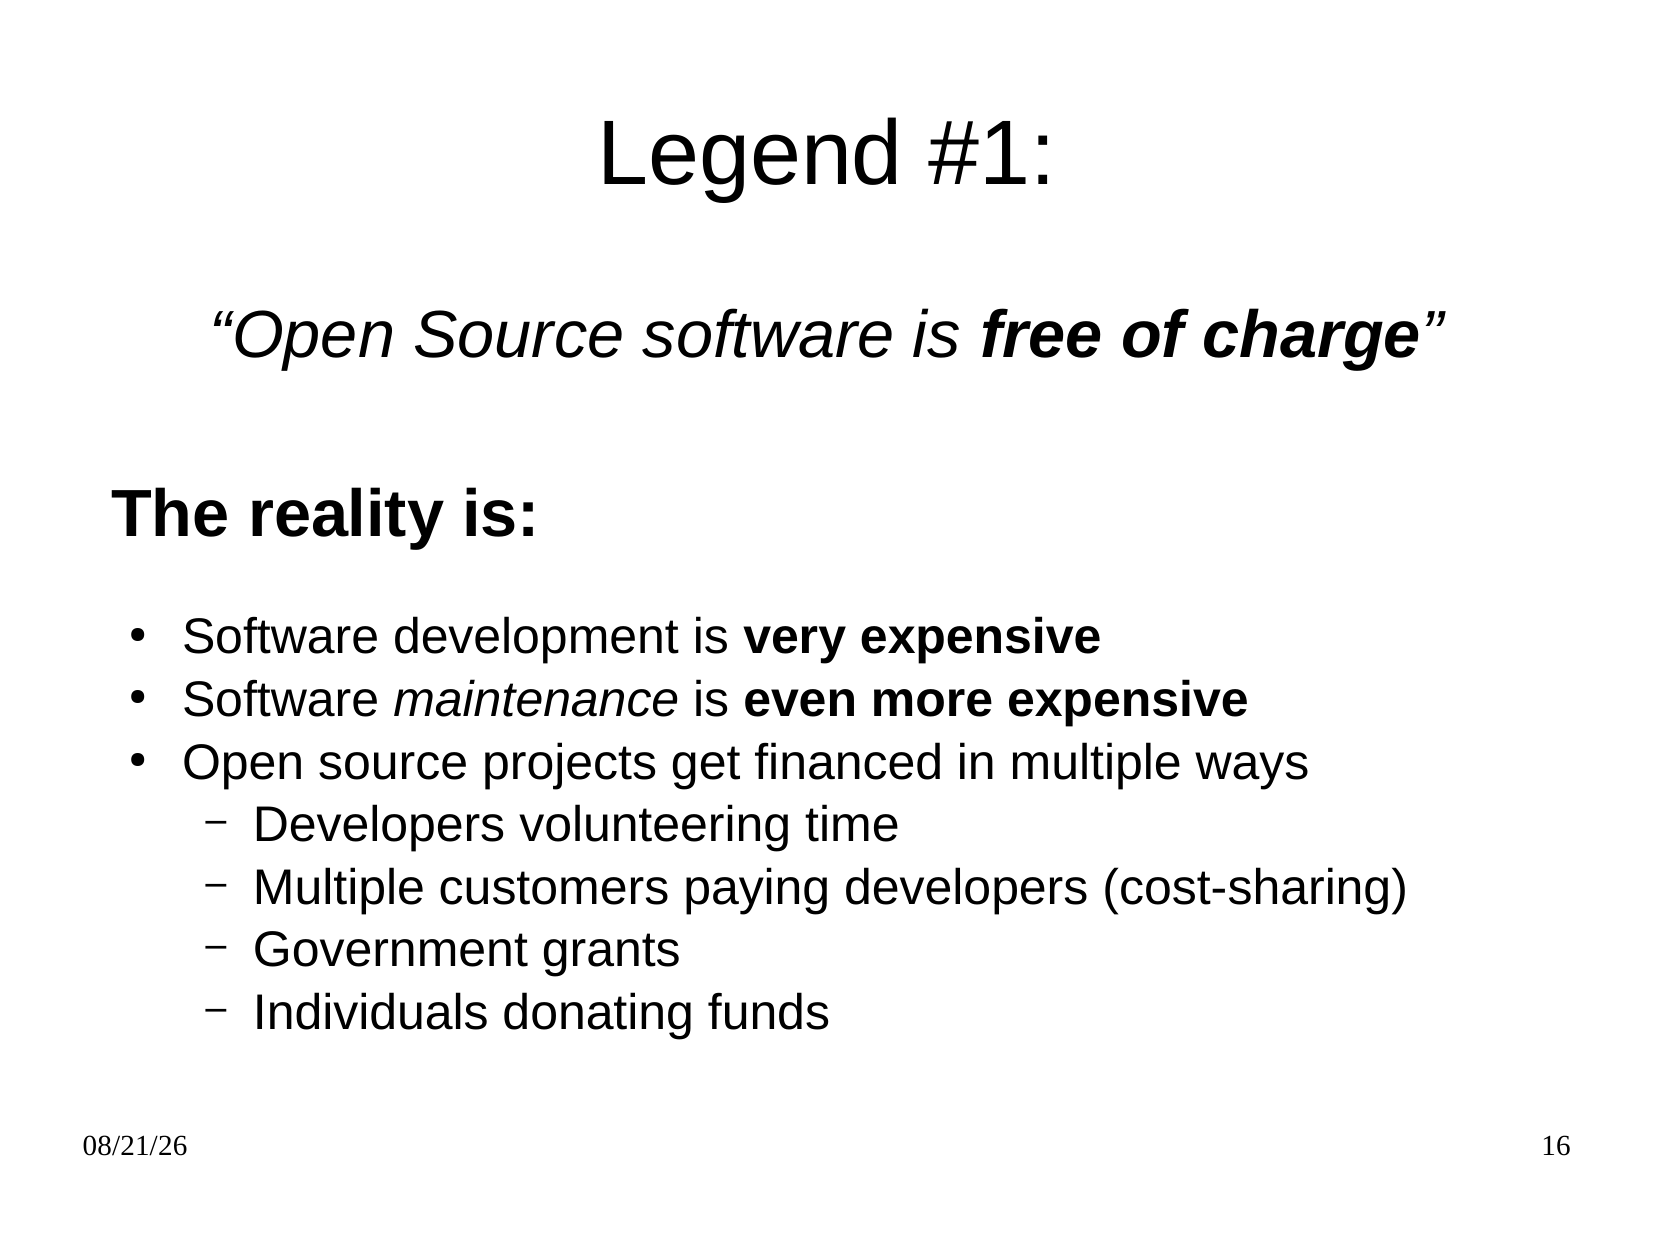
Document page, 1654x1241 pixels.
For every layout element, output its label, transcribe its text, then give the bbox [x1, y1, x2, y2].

list Software development is very expensive Software maintenance is even more expensive Open source projects get financed in multiple ways Developers volunteering time Multiple customers paying developers (cost-sharing) Government grants Individuals donating funds [96, 606, 1626, 1144]
text_box The reality is: [96, 468, 1530, 559]
text_box “Open Source software is free of charge” [110, 289, 1544, 380]
title Legend #1: [82, 49, 1571, 257]
